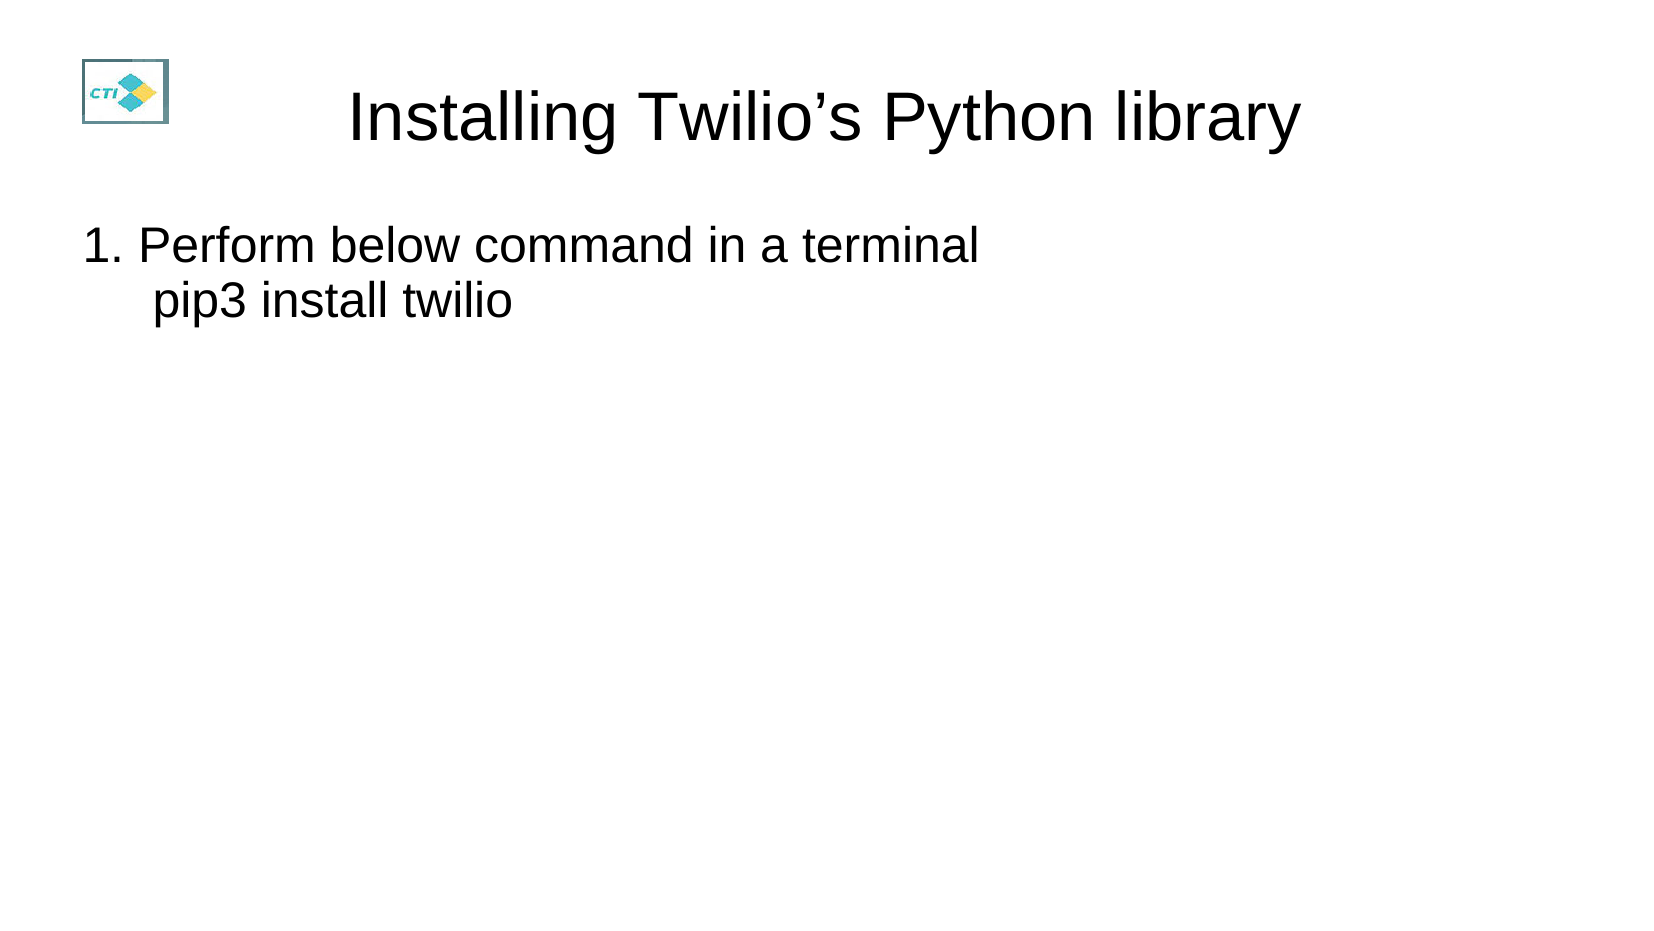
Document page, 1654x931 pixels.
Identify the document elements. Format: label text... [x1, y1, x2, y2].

picture [82, 59, 169, 124]
title Installing Twilio’s Python library [82, 36, 1569, 191]
text_box 1. Perform below command in a terminal pip3 install twilio [82, 217, 1126, 811]
